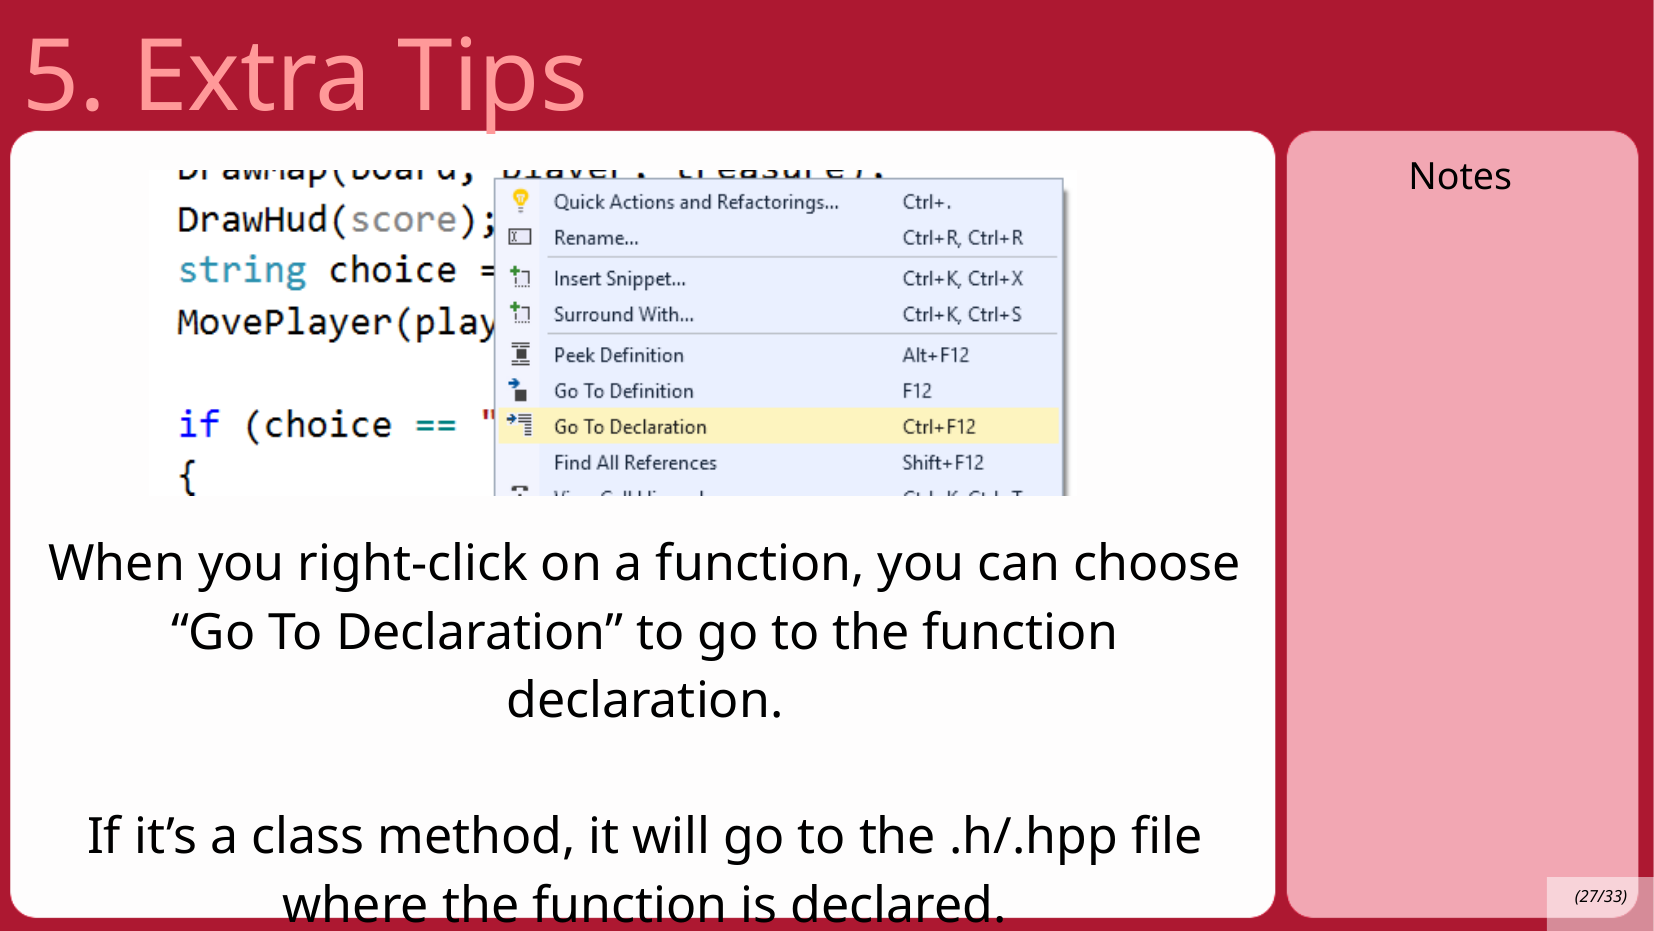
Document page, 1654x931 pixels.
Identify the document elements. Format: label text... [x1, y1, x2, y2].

text_box Notes [1290, 141, 1631, 199]
title 5. Extra Tips [22, 7, 1511, 136]
picture [0, 0, 1654, 931]
text_box When you right-click on a function, you can choose “Go To Declaration” to go to the function declaration. If it’s a class method, it will go to the .h/.hpp file where the function is declared. [35, 527, 1255, 896]
text_box (<number>/33) [1546, 877, 1654, 931]
